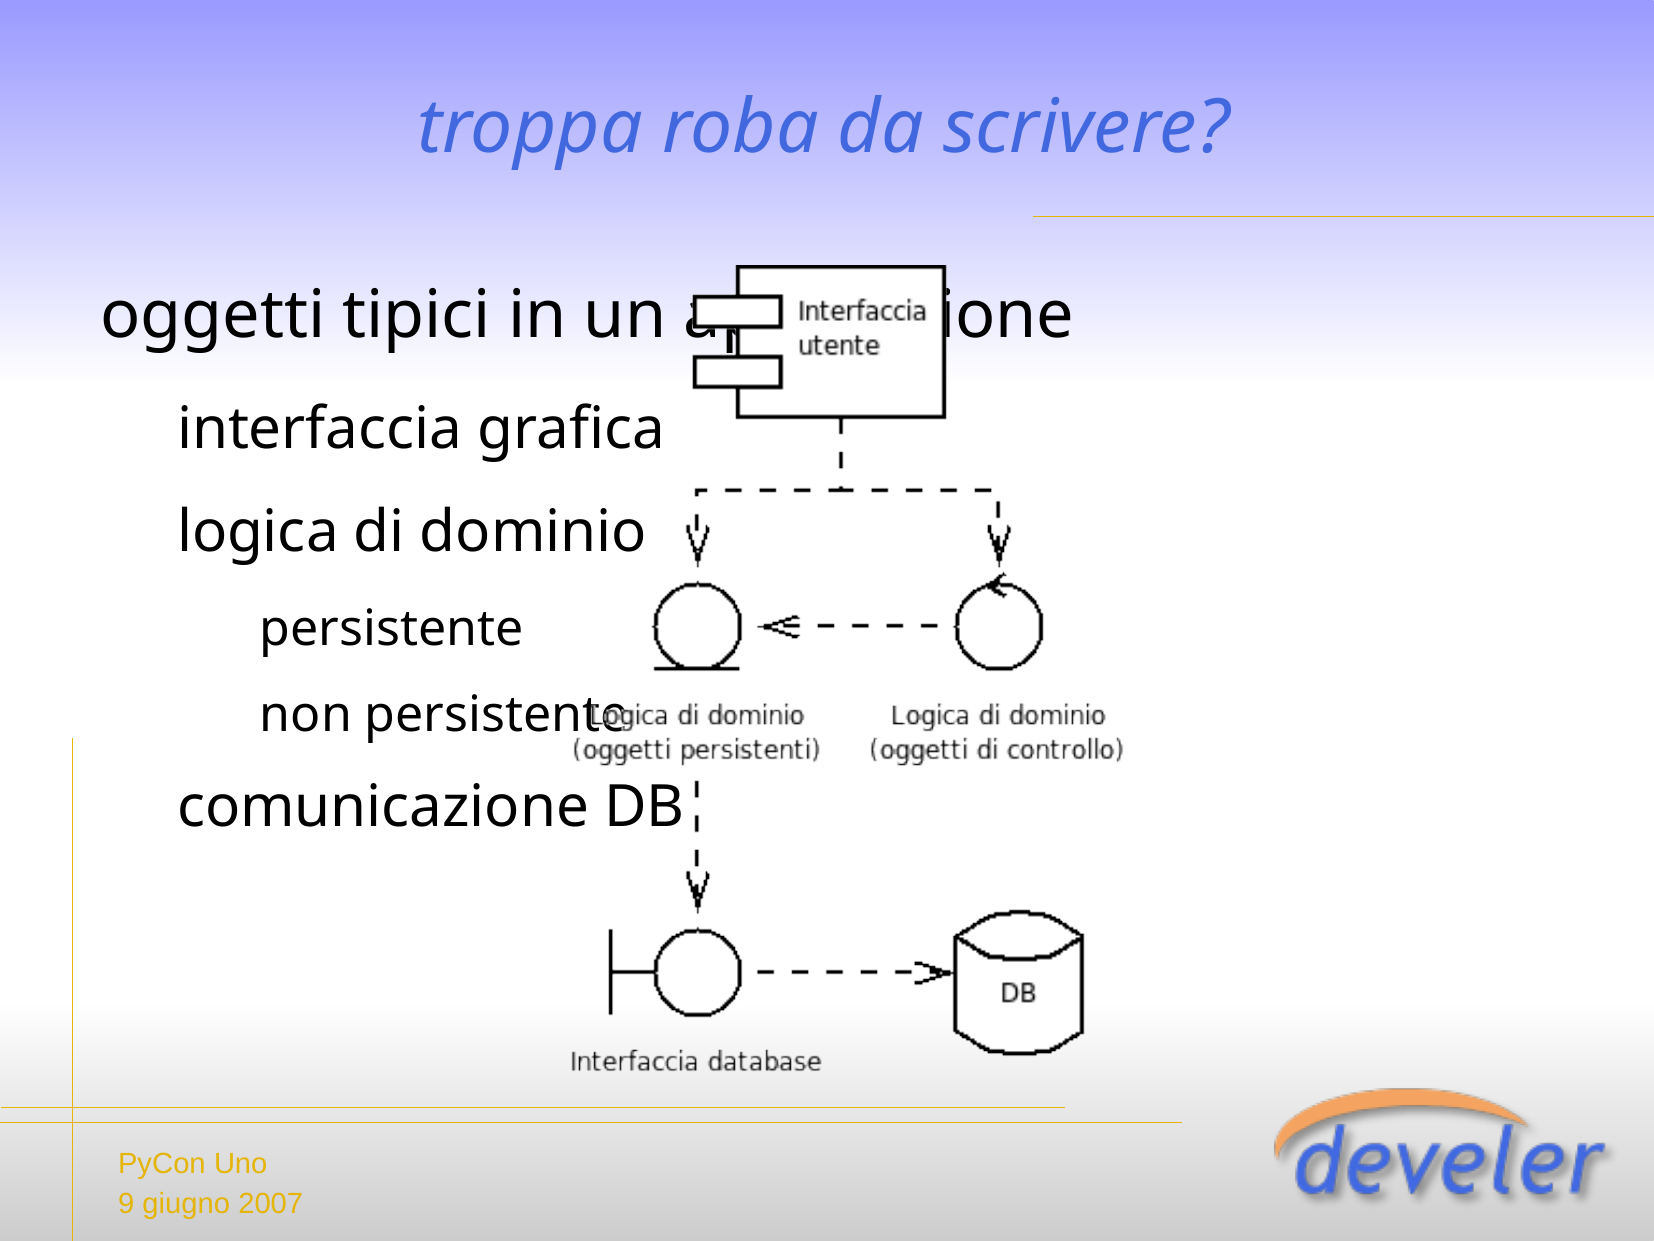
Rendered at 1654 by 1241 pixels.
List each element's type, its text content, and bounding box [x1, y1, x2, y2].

list oggetti tipici in un applicazione interfaccia grafica logica di dominio persistente non persistente comunicazione DB [82, 265, 523, 1093]
title troppa roba da scrivere? [82, 29, 1565, 217]
picture [523, 265, 1622, 1211]
